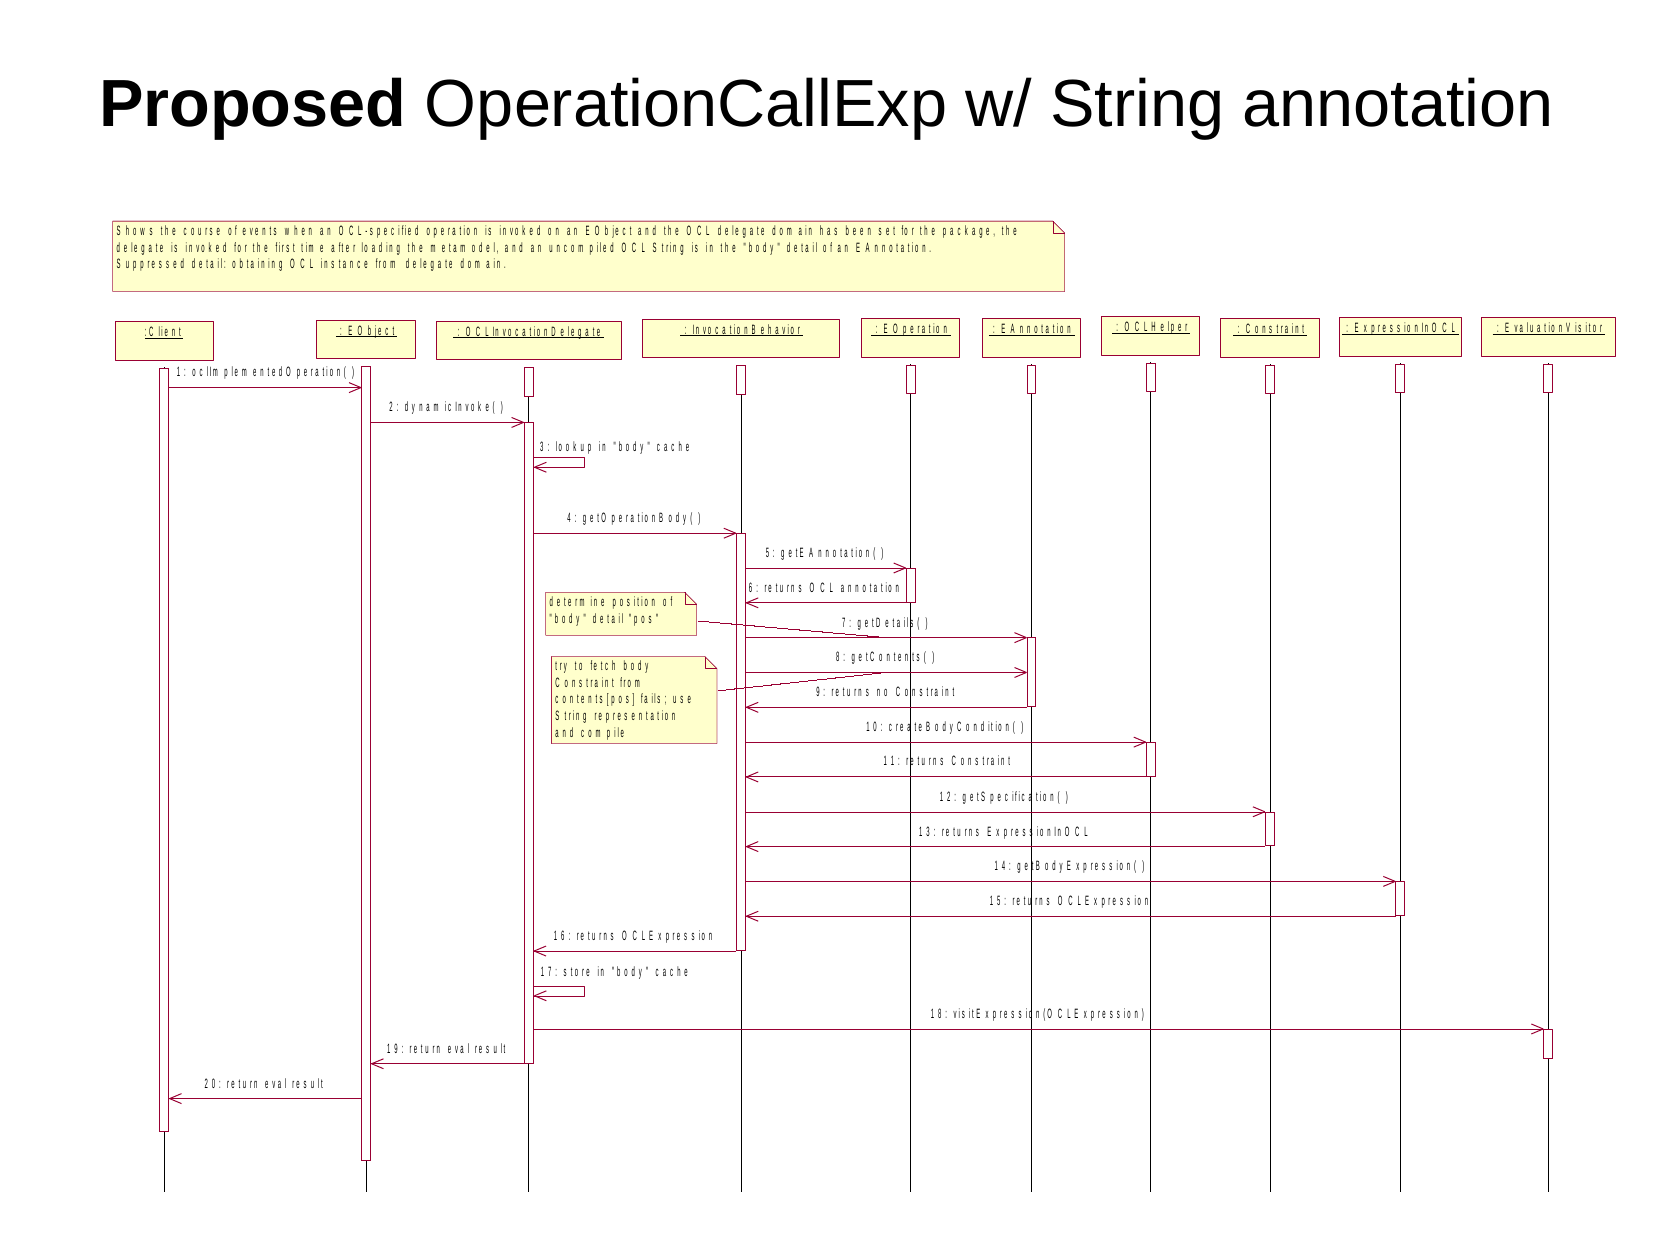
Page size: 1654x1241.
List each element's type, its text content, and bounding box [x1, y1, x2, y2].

picture [37, 171, 1654, 1241]
title Proposed OperationCallExp w/ String annotation [82, 56, 1571, 151]
